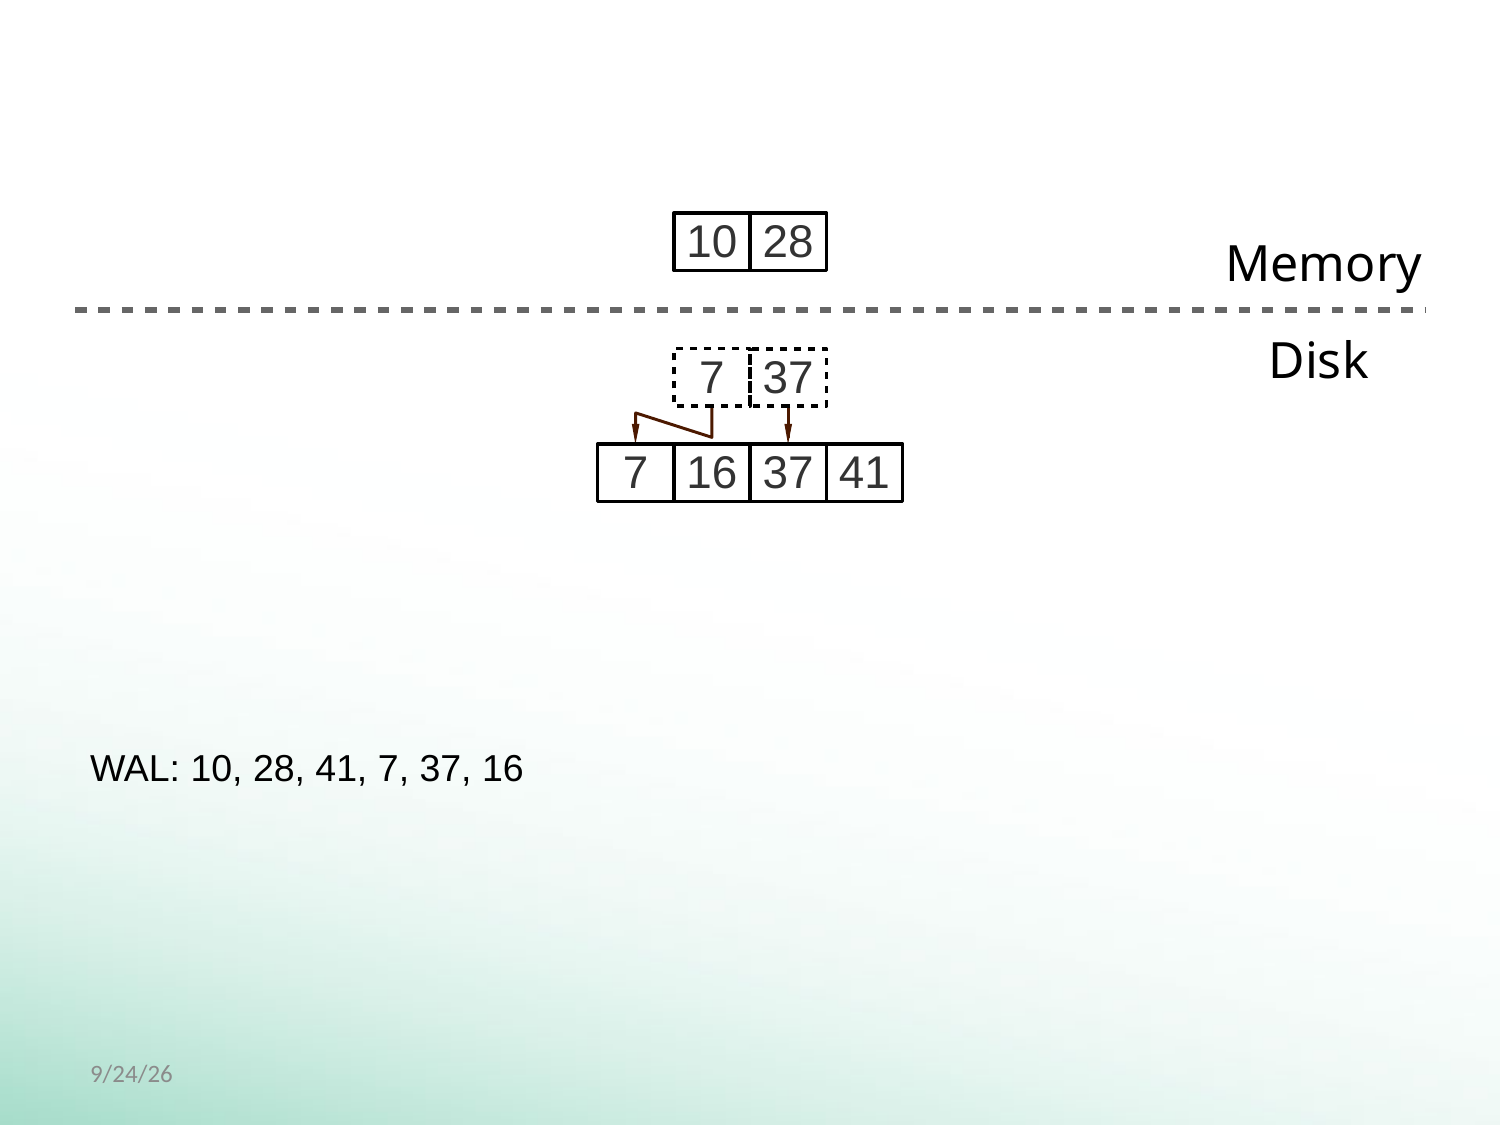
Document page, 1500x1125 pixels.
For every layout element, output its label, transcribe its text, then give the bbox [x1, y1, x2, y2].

text_box 7 [673, 348, 750, 407]
text_box 7 [597, 444, 673, 502]
text_box 37 [750, 348, 827, 407]
text_box 28 [750, 213, 827, 271]
text_box WAL: 10, 28, 41, 7, 37, 16 [75, 739, 1361, 797]
text_box 16 [673, 444, 750, 502]
picture [0, 0, 1500, 1125]
text_box 10 [673, 213, 750, 271]
text_box Memory [1210, 220, 1443, 297]
text_box 41 [826, 444, 903, 502]
text_box 37 [750, 444, 826, 502]
text_box Disk [1253, 317, 1392, 394]
